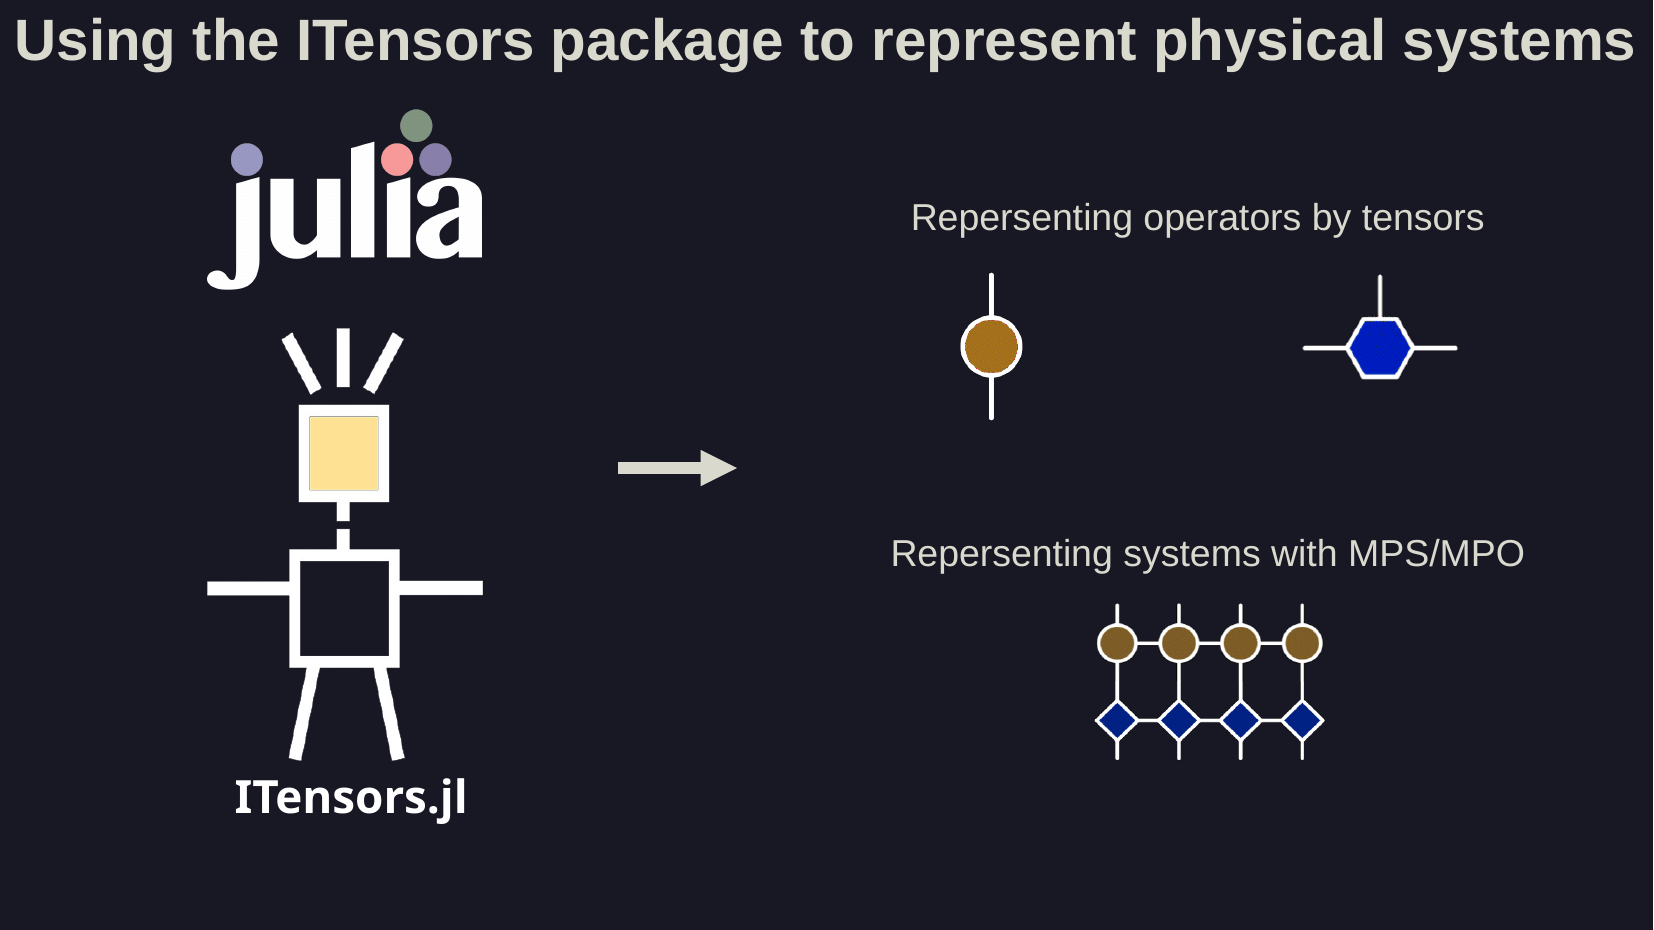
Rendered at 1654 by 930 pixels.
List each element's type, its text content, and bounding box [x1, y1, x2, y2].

picture [1087, 598, 1329, 766]
text_box Repersenting systems with MPS/MPO [875, 524, 1541, 582]
picture [933, 262, 1463, 431]
text_box ITensors.jl [219, 757, 469, 846]
picture [202, 297, 486, 796]
text_box Repersenting operators by tensors [896, 189, 1500, 246]
text_box Using the ITensors package to represent physical systems [0, 0, 1653, 90]
picture [207, 109, 482, 290]
